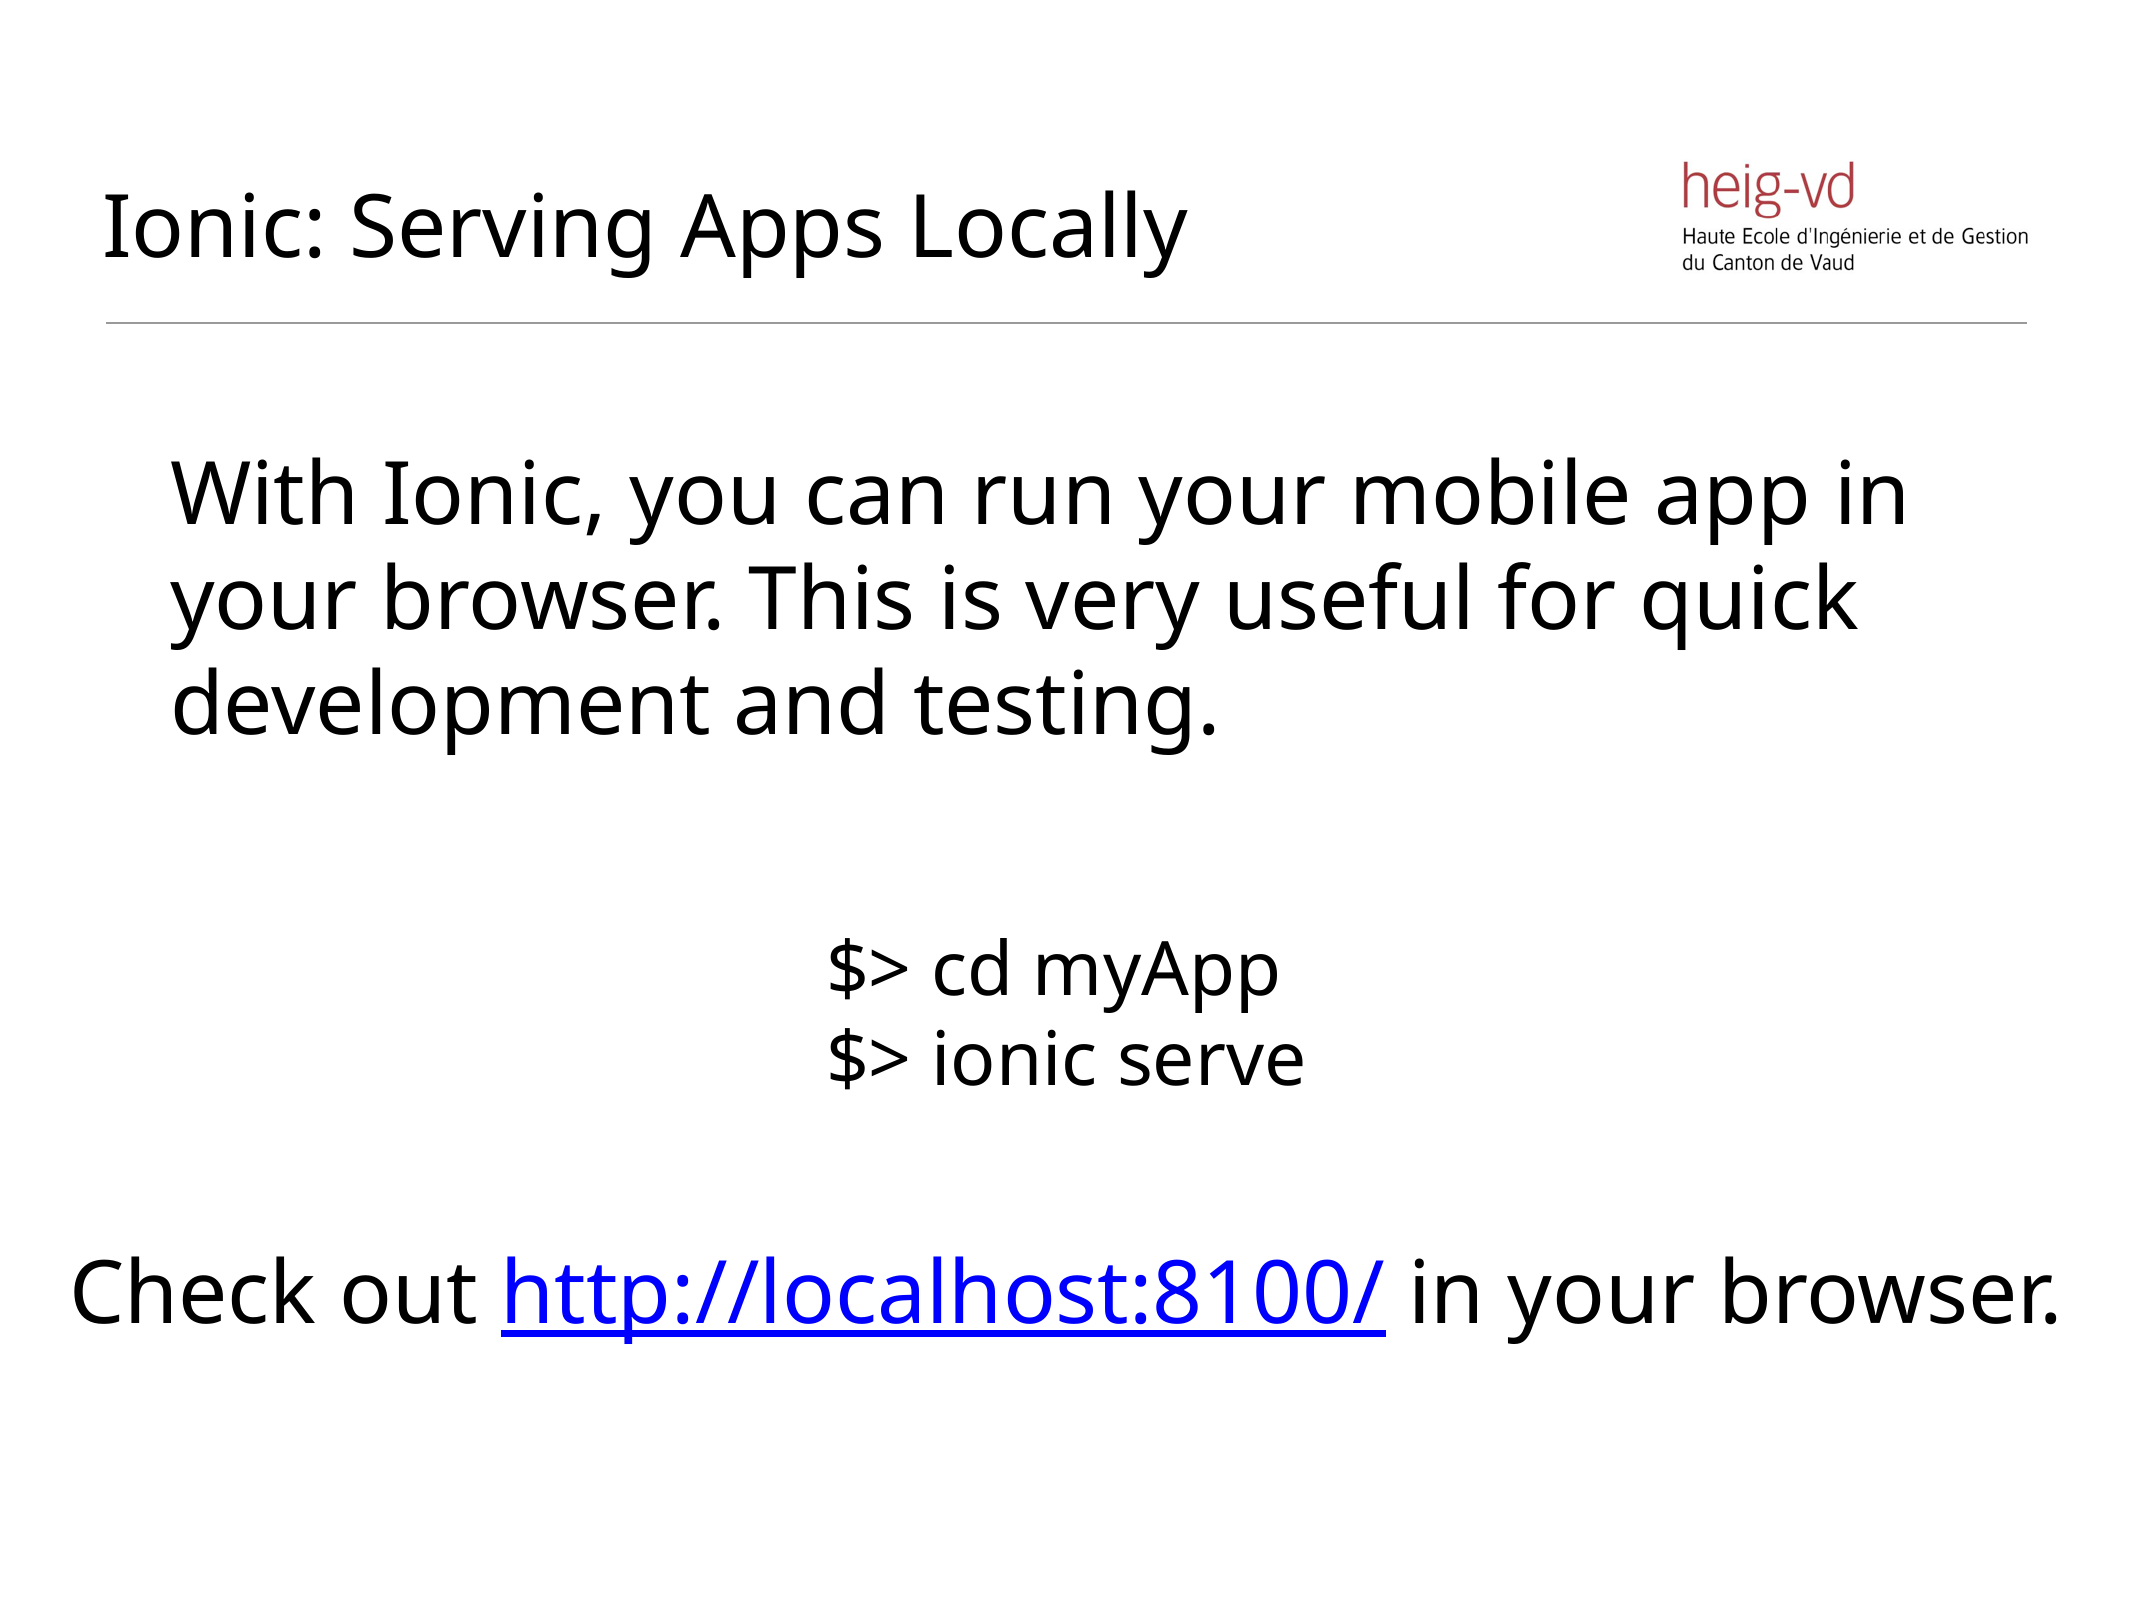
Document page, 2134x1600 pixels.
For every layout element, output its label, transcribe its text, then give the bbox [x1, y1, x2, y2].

text_box $> cd myApp $> ionic serve [817, 911, 1316, 1109]
text_box Check out http://localhost:8100/ in your browser. [61, 1227, 2072, 1364]
text_box With Ionic, you can run your mobile app in your browser. This is very useful for quick development and testing. [161, 428, 1972, 760]
title Ionic: Serving Apps Locally [93, 54, 2040, 284]
